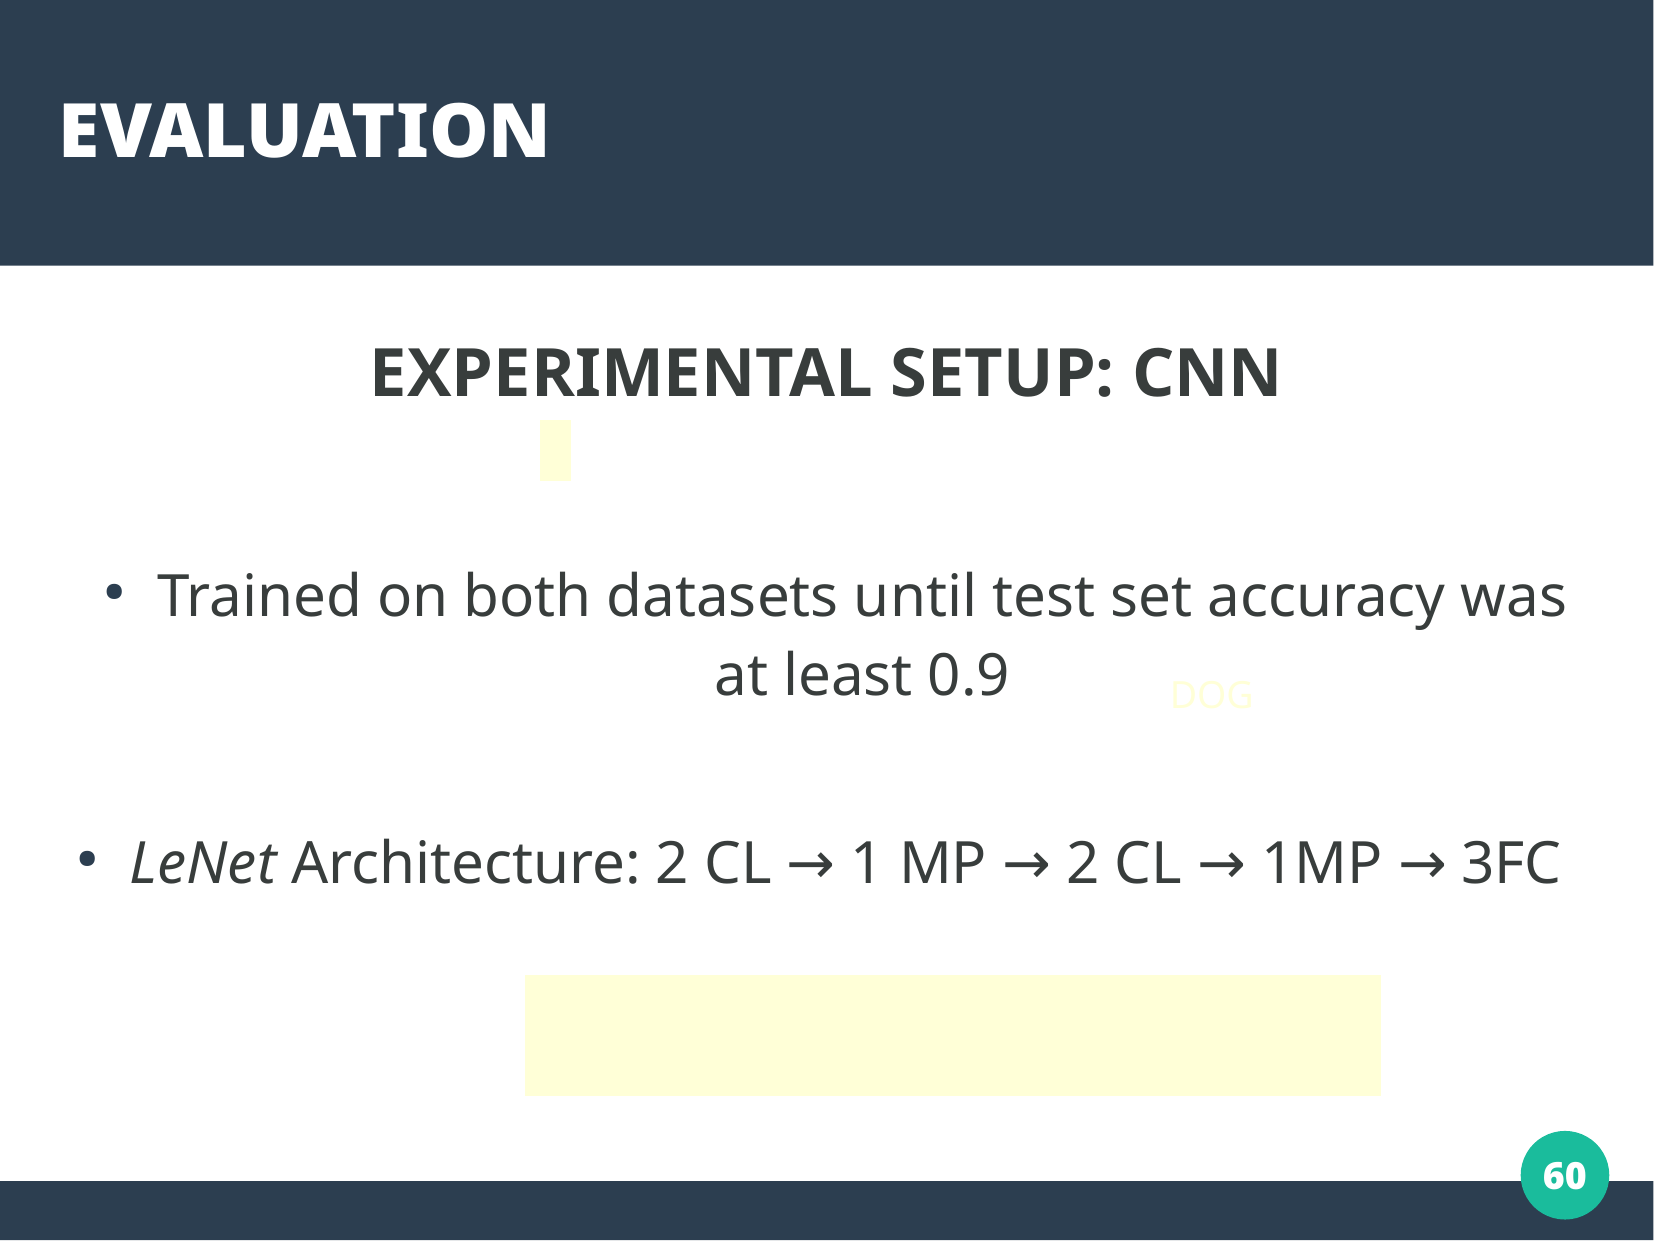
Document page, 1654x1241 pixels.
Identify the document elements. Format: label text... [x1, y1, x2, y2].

title EVALUATION [59, 49, 1595, 207]
list EXPERIMENTAL SETUP: CNN Trained on both datasets until test set accuracy was at least 0.9 LeNet Architecture: 2 CL → 1 MP → 2 CL → 1MP → 3FC [59, 324, 1595, 1152]
